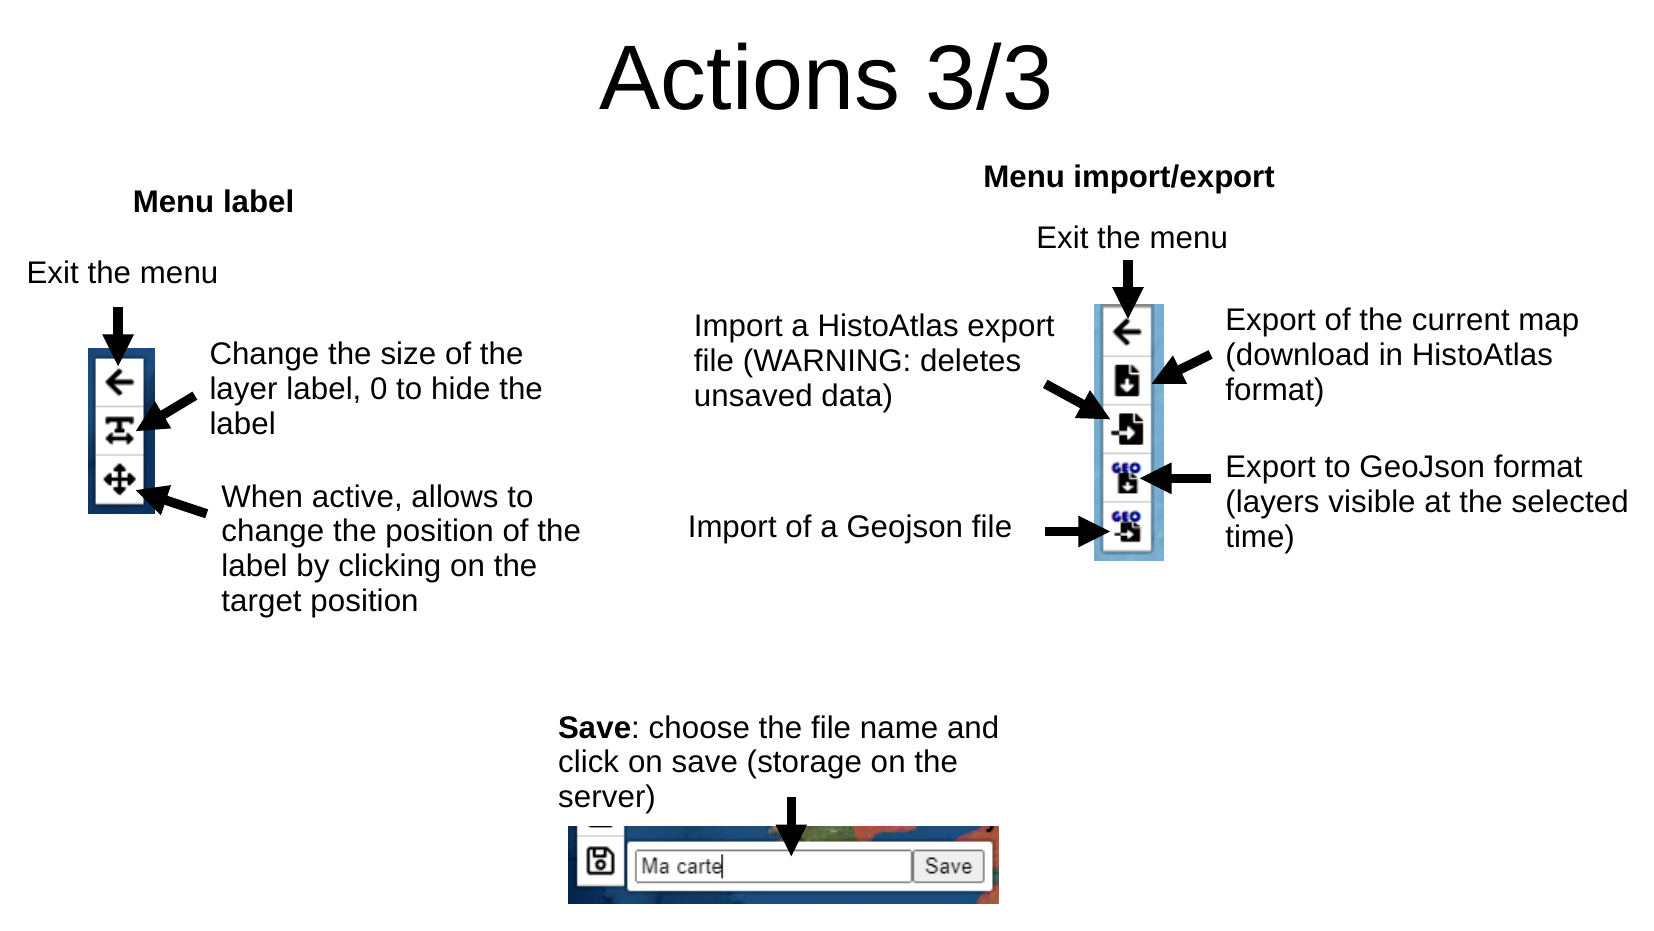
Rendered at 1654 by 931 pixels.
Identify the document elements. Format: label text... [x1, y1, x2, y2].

text_box Menu label [118, 177, 355, 249]
text_box Export of the current map (download in HistoAtlas format) [1210, 295, 1654, 415]
text_box Menu import/export [968, 151, 1294, 237]
text_box Exit the menu [1021, 212, 1371, 272]
text_box Exit the menu [11, 248, 361, 308]
picture [568, 857, 999, 904]
text_box Save: choose the file name and click on save (storage on the server) [543, 702, 1058, 857]
text_box Change the size of the layer label, 0 to hide the label [194, 329, 591, 449]
text_box Import a HistoAtlas export file (WARNING: deletes unsaved data) [679, 301, 1117, 490]
picture [1094, 304, 1164, 562]
picture [88, 348, 155, 514]
text_box Export to GeoJson format (layers visible at the selected time) [1210, 442, 1654, 562]
text_box Import of a Geojson file [673, 501, 1111, 562]
title Actions 3/3 [82, 0, 1571, 156]
text_box When active, allows to change the position of the label by clicking on the target position [206, 471, 621, 626]
